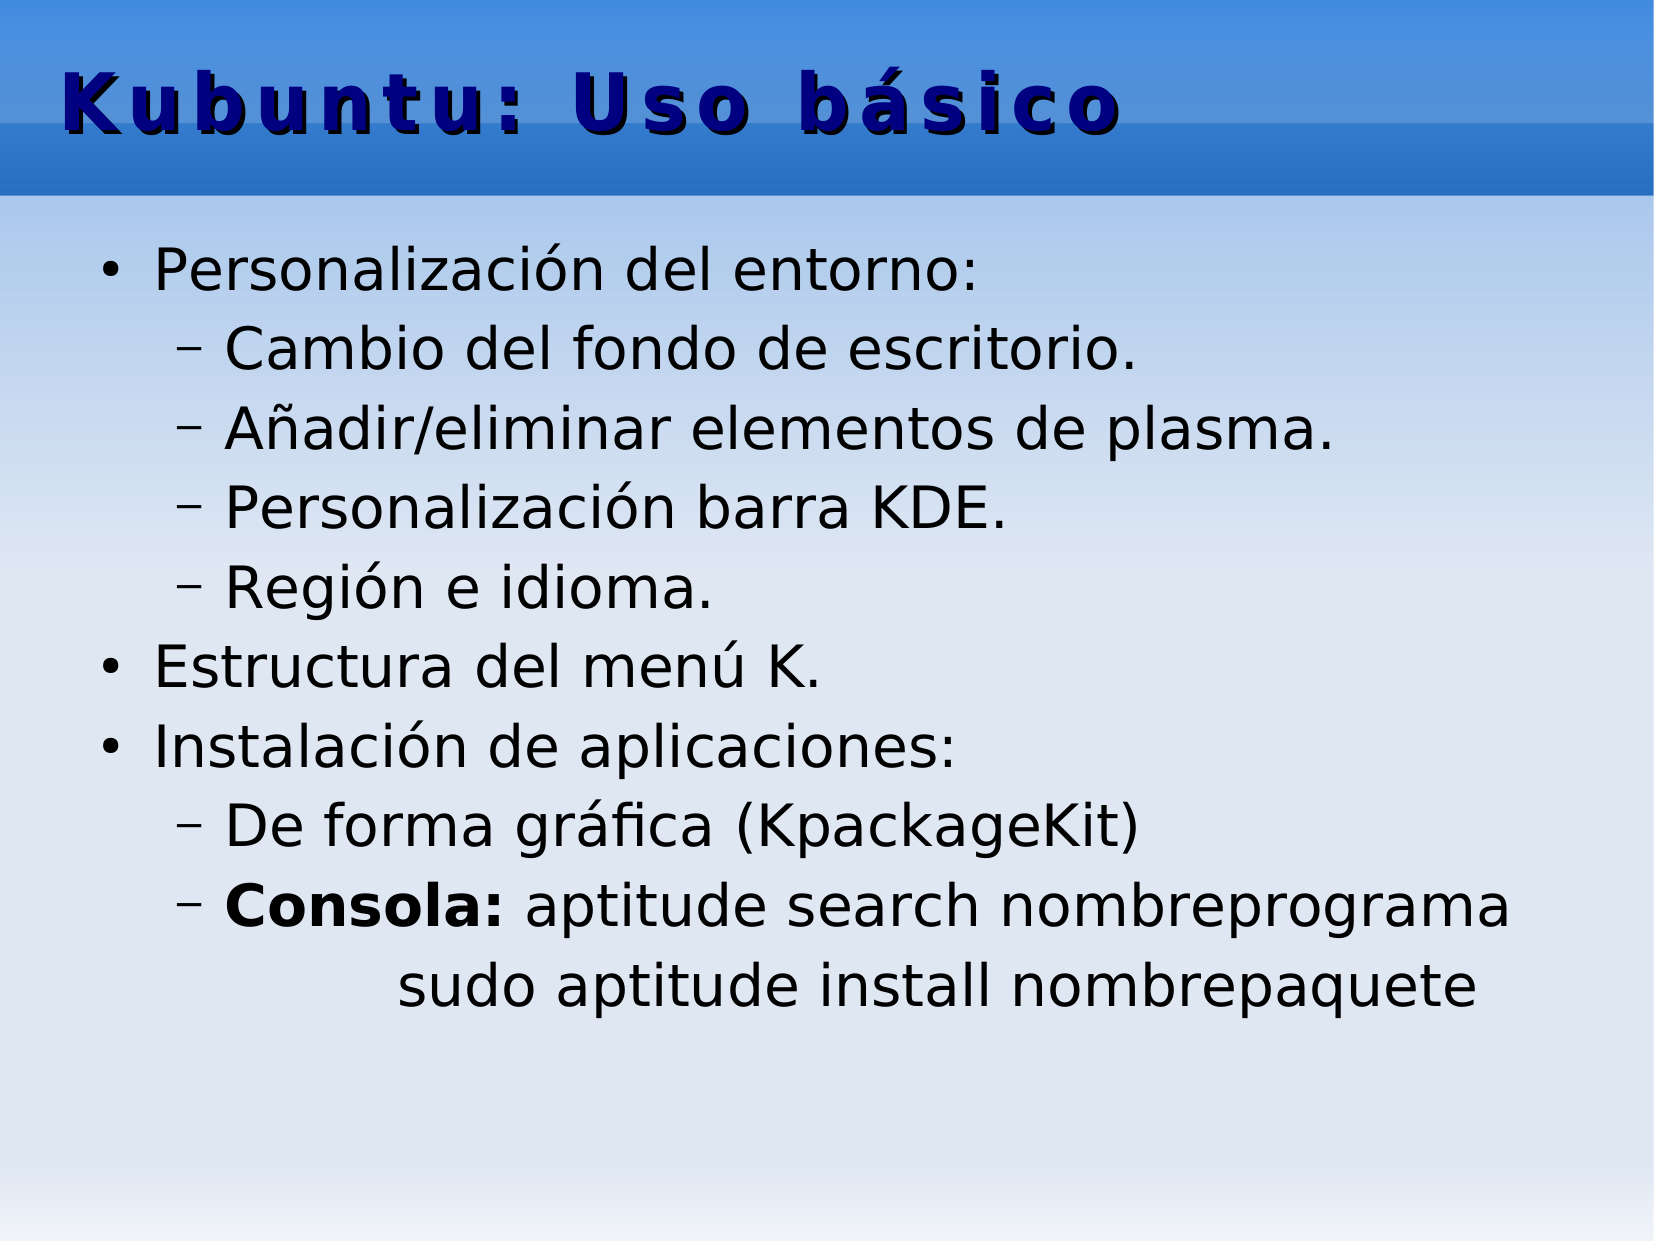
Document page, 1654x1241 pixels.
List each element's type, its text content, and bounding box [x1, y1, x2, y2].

picture [0, 0, 1654, 1241]
list Personalización del entorno: Cambio del fondo de escritorio. Añadir/eliminar elementos de plasma. Personalización barra KDE. Región e idioma. Estructura del menú K. Instalación de aplicaciones: De forma gráfica (KpackageKit) Consola: aptitude search nombreprograma sudo aptitude install nombrepaquete [82, 236, 1565, 1109]
title Kubuntu: Uso básico [58, 29, 1654, 178]
